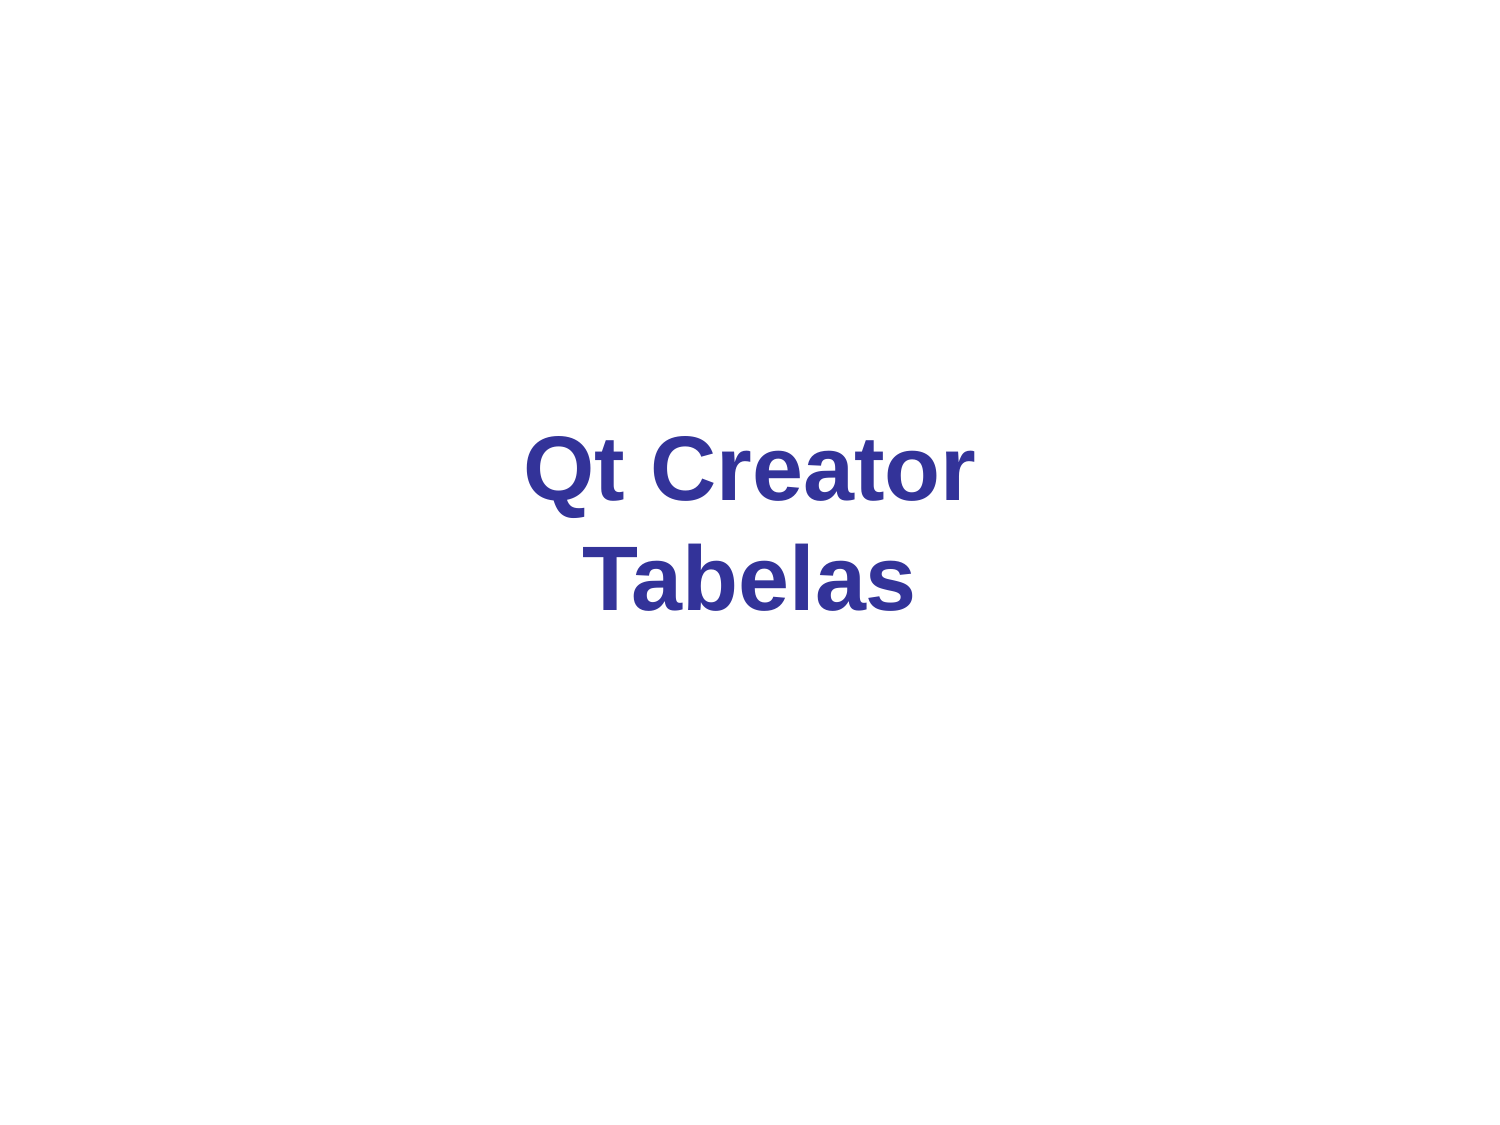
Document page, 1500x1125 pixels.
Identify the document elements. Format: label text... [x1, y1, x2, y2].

title Qt Creator Tabelas [53, 427, 1447, 610]
